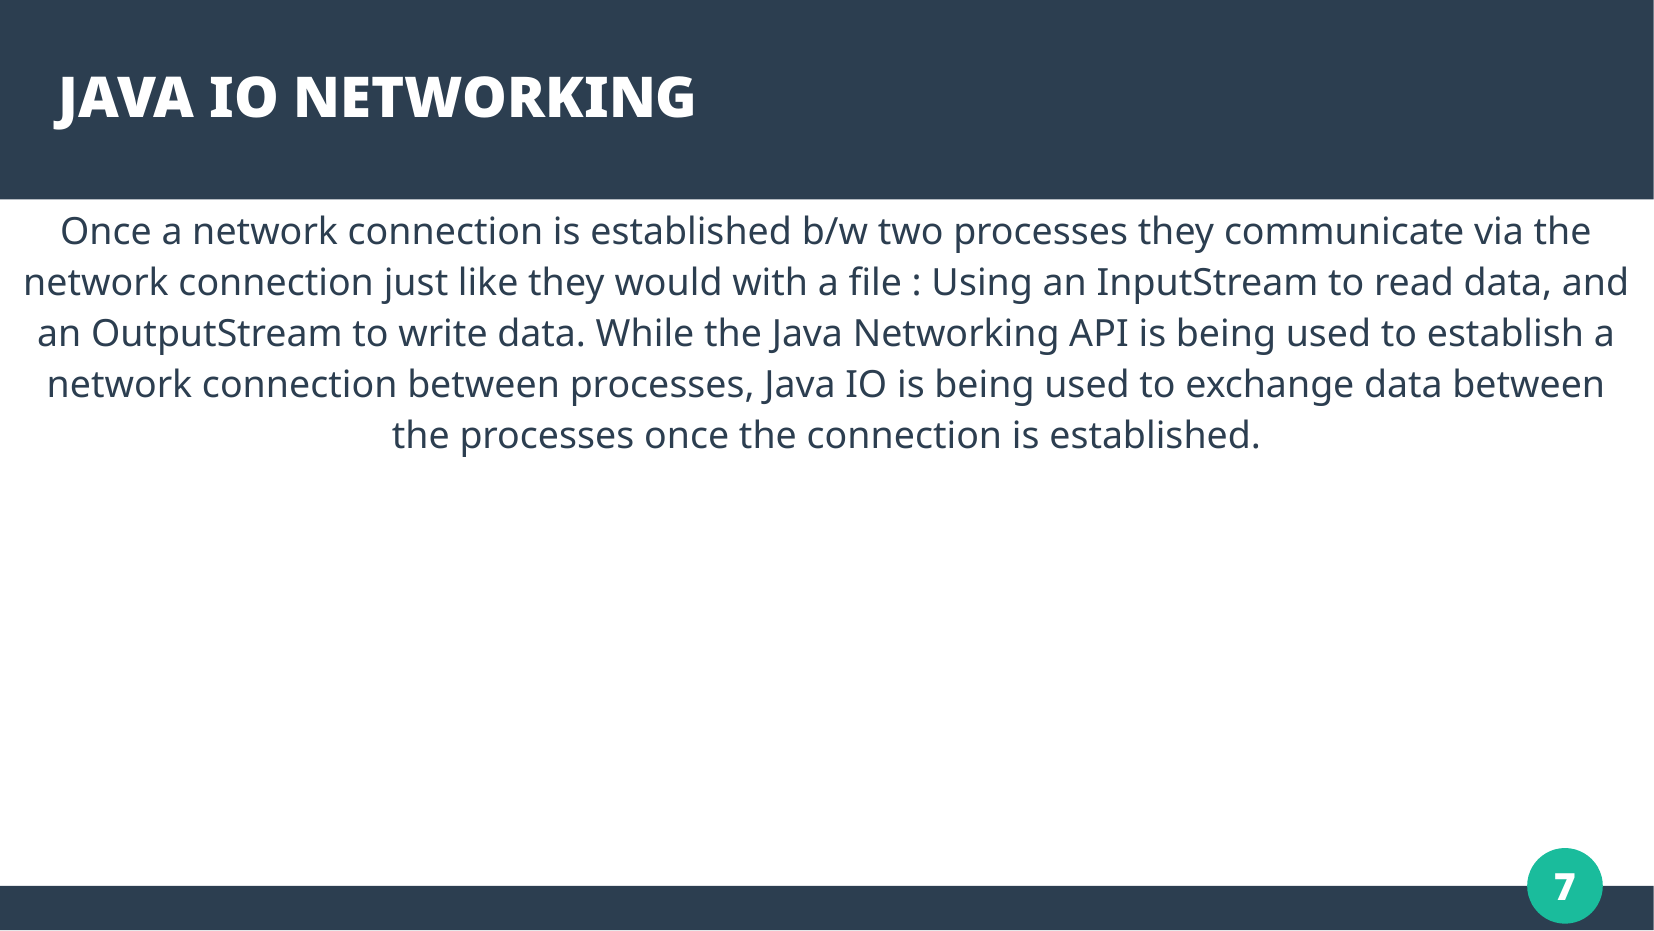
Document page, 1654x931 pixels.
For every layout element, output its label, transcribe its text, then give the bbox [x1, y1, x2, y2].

title JAVA IO NETWORKING [59, 37, 1595, 155]
text_box Once a network connection is established b/w two processes they communicate via the network connection just like they would with a file : Using an InputStream to read data, and an OutputStream to write data. While the Java Networking API is being used to establish a network connection between processes, Java IO is being used to exchange data between the processes once the connection is established. [0, 206, 1654, 458]
